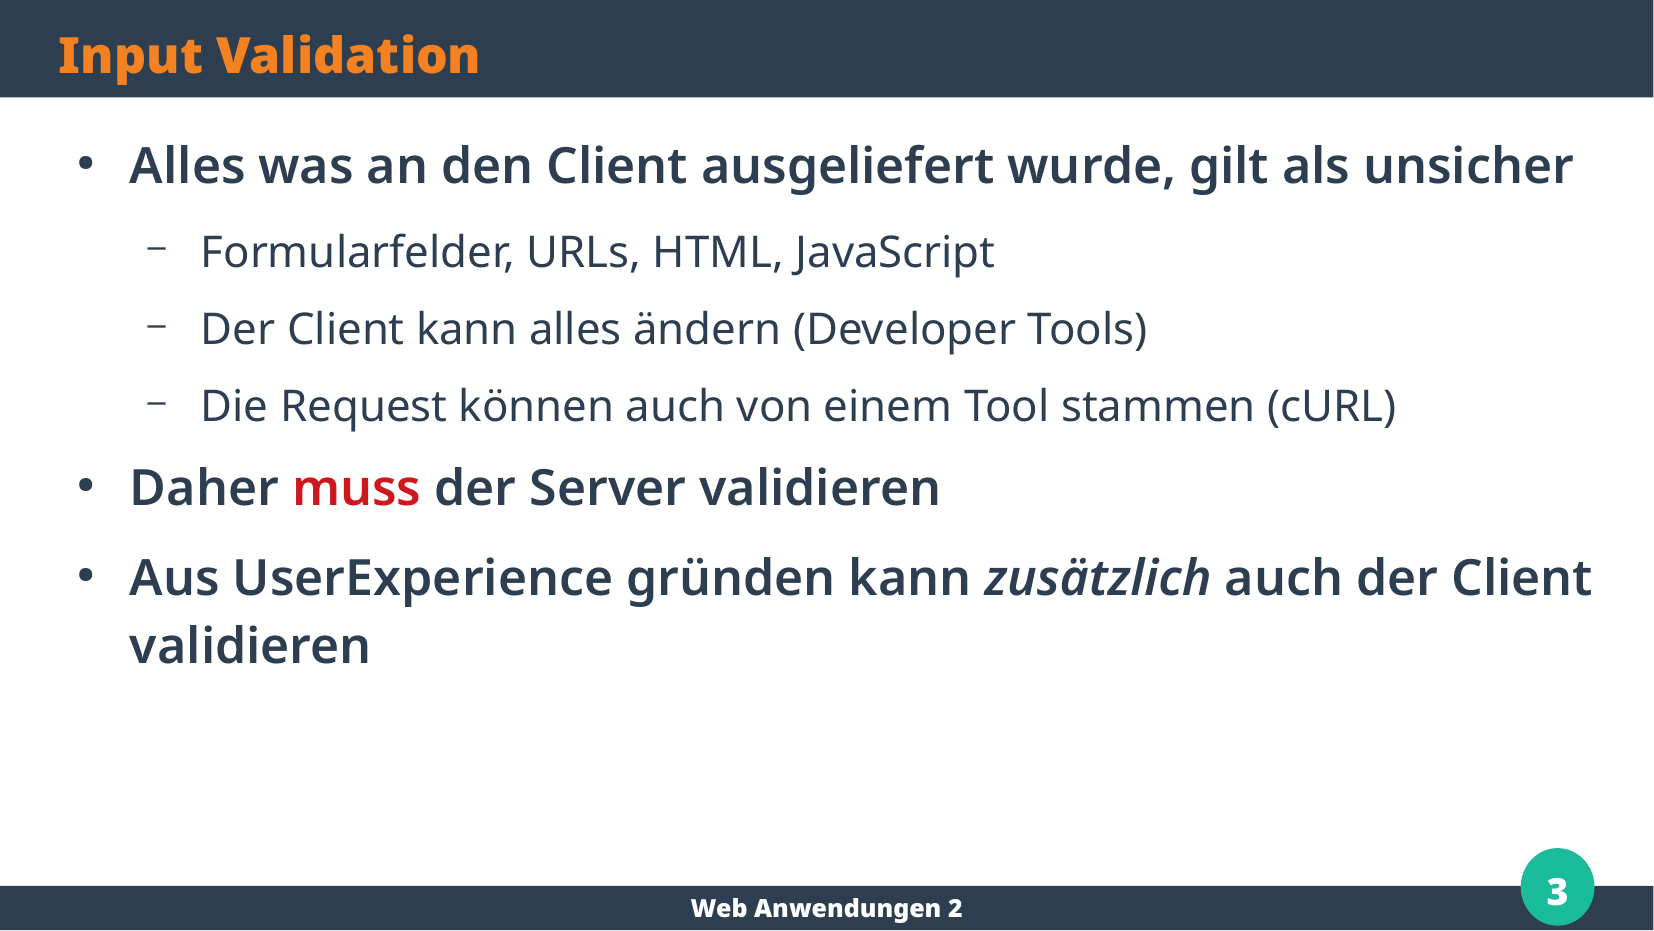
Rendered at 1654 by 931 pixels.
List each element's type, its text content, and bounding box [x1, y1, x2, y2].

list Alles was an den Client ausgeliefert wurde, gilt als unsicher Formularfelder, URLs, HTML, JavaScript Der Client kann alles ändern (Developer Tools) Die Request können auch von einem Tool stammen (cURL) Daher muss der Server validieren Aus UserExperience gründen kann zusätzlich auch der Client validieren [59, 129, 1595, 864]
title Input Validation [59, 8, 1595, 89]
